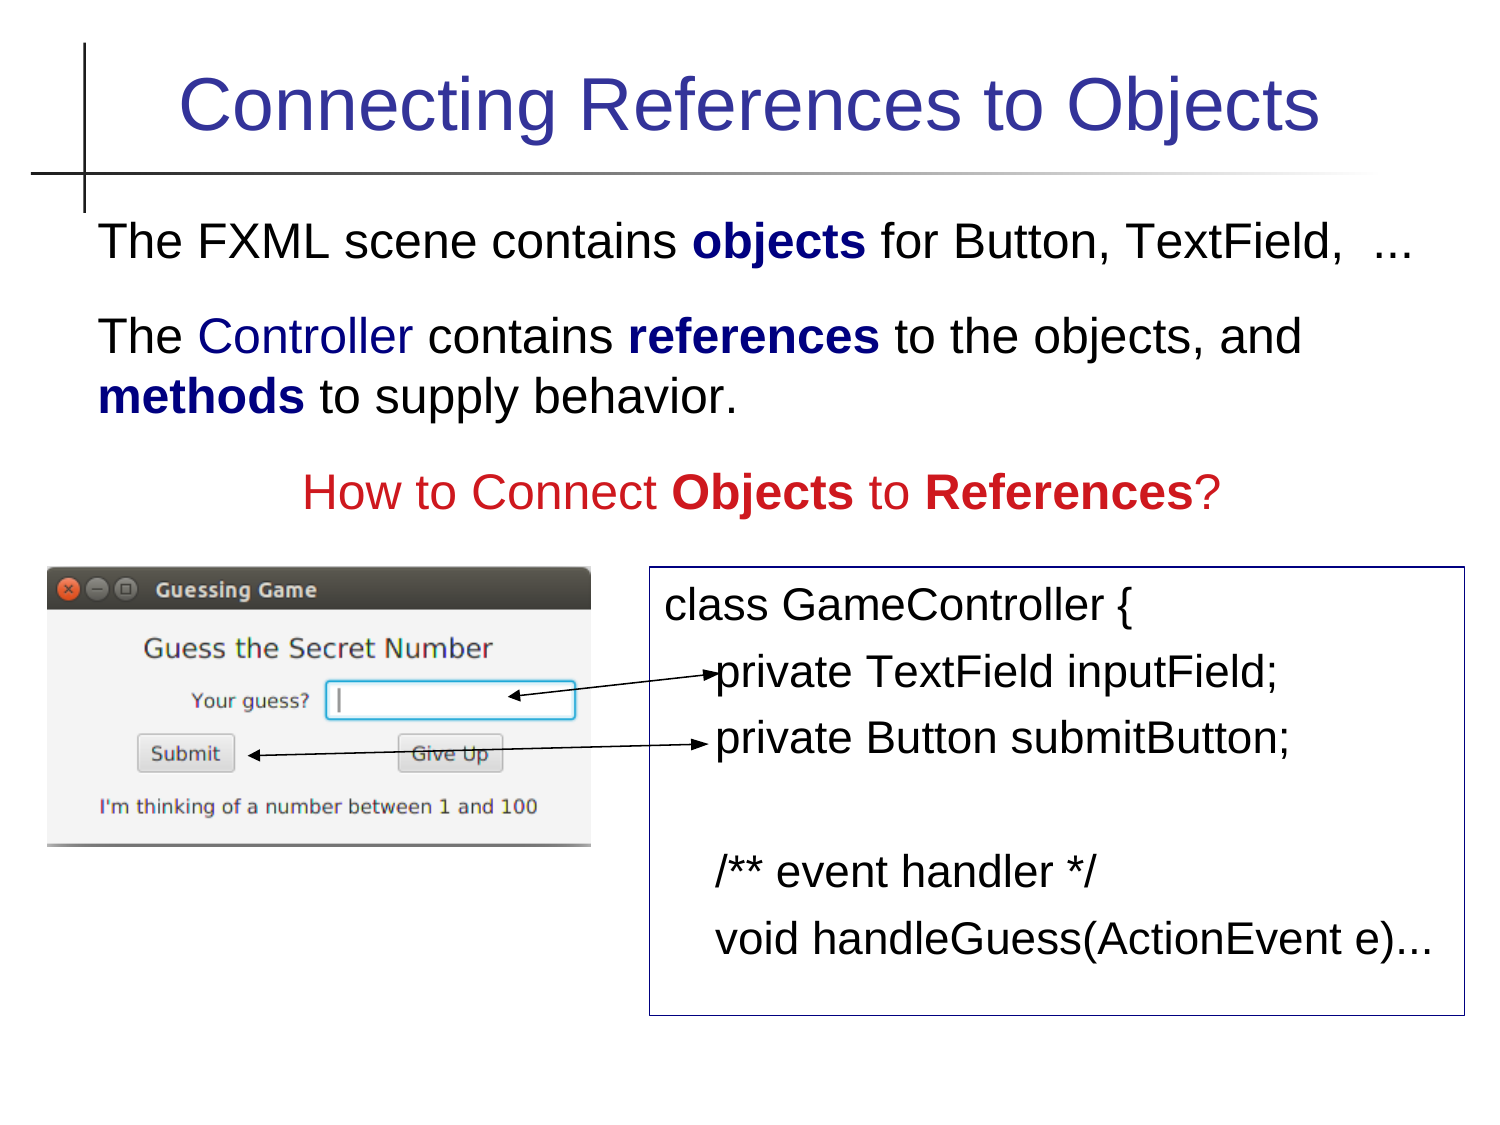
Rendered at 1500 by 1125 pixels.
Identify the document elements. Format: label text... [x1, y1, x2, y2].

picture [47, 566, 591, 847]
list The FXML scene contains objects for Button, TextField, ... The Controller contains references to the objects, and methods to supply behavior. How to Connect Objects to References? [82, 200, 1441, 556]
title Connecting References to Objects [100, 35, 1400, 166]
text_box class GameController { private TextField inputField; private Button submitButton; /** event handler */ void handleGuess(ActionEvent e)... [649, 566, 1465, 1016]
